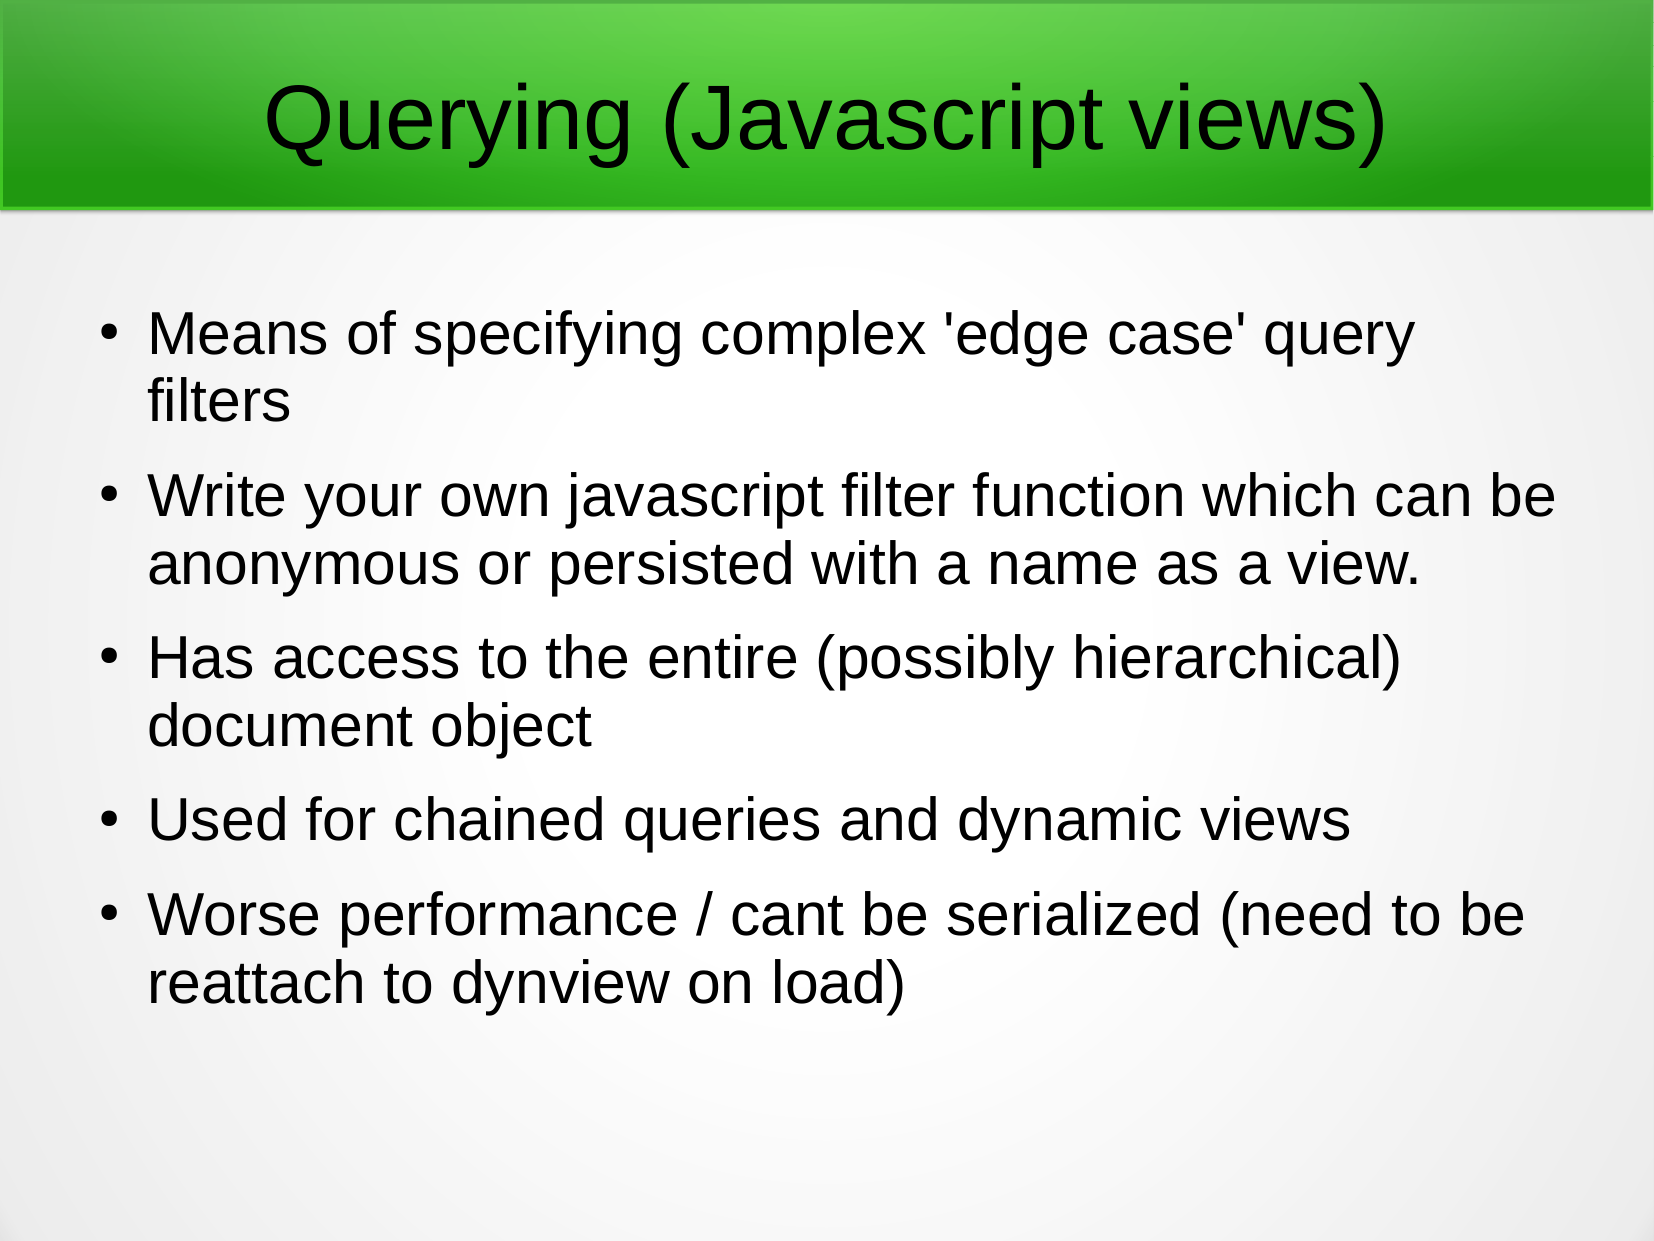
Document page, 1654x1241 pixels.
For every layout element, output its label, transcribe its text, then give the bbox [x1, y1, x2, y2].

title Querying (Javascript views) [82, 47, 1571, 189]
list Means of specifying complex 'edge case' query filters Write your own javascript filter function which can be anonymous or persisted with a name as a view. Has access to the entire (possibly hierarchical) document object Used for chained queries and dynamic views Worse performance / cant be serialized (need to be reattach to dynview on load) [82, 299, 1571, 1019]
